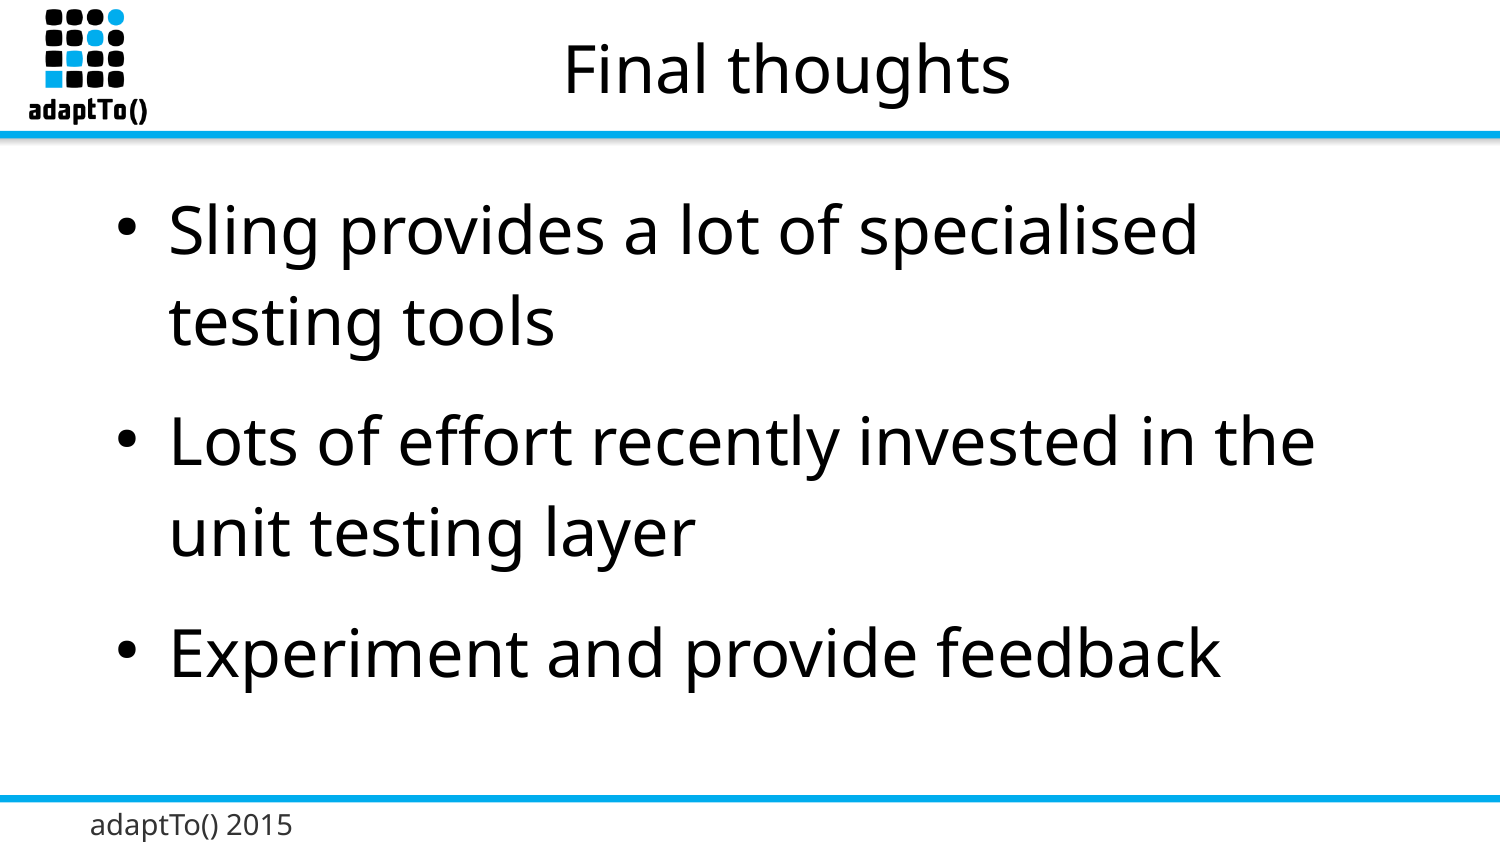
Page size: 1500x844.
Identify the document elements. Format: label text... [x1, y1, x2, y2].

title Final thoughts [150, 15, 1425, 121]
picture [27, 6, 148, 126]
list Sling provides a lot of specialised testing tools Lots of effort recently invested in the unit testing layer Experiment and provide feedback [52, 183, 1447, 760]
